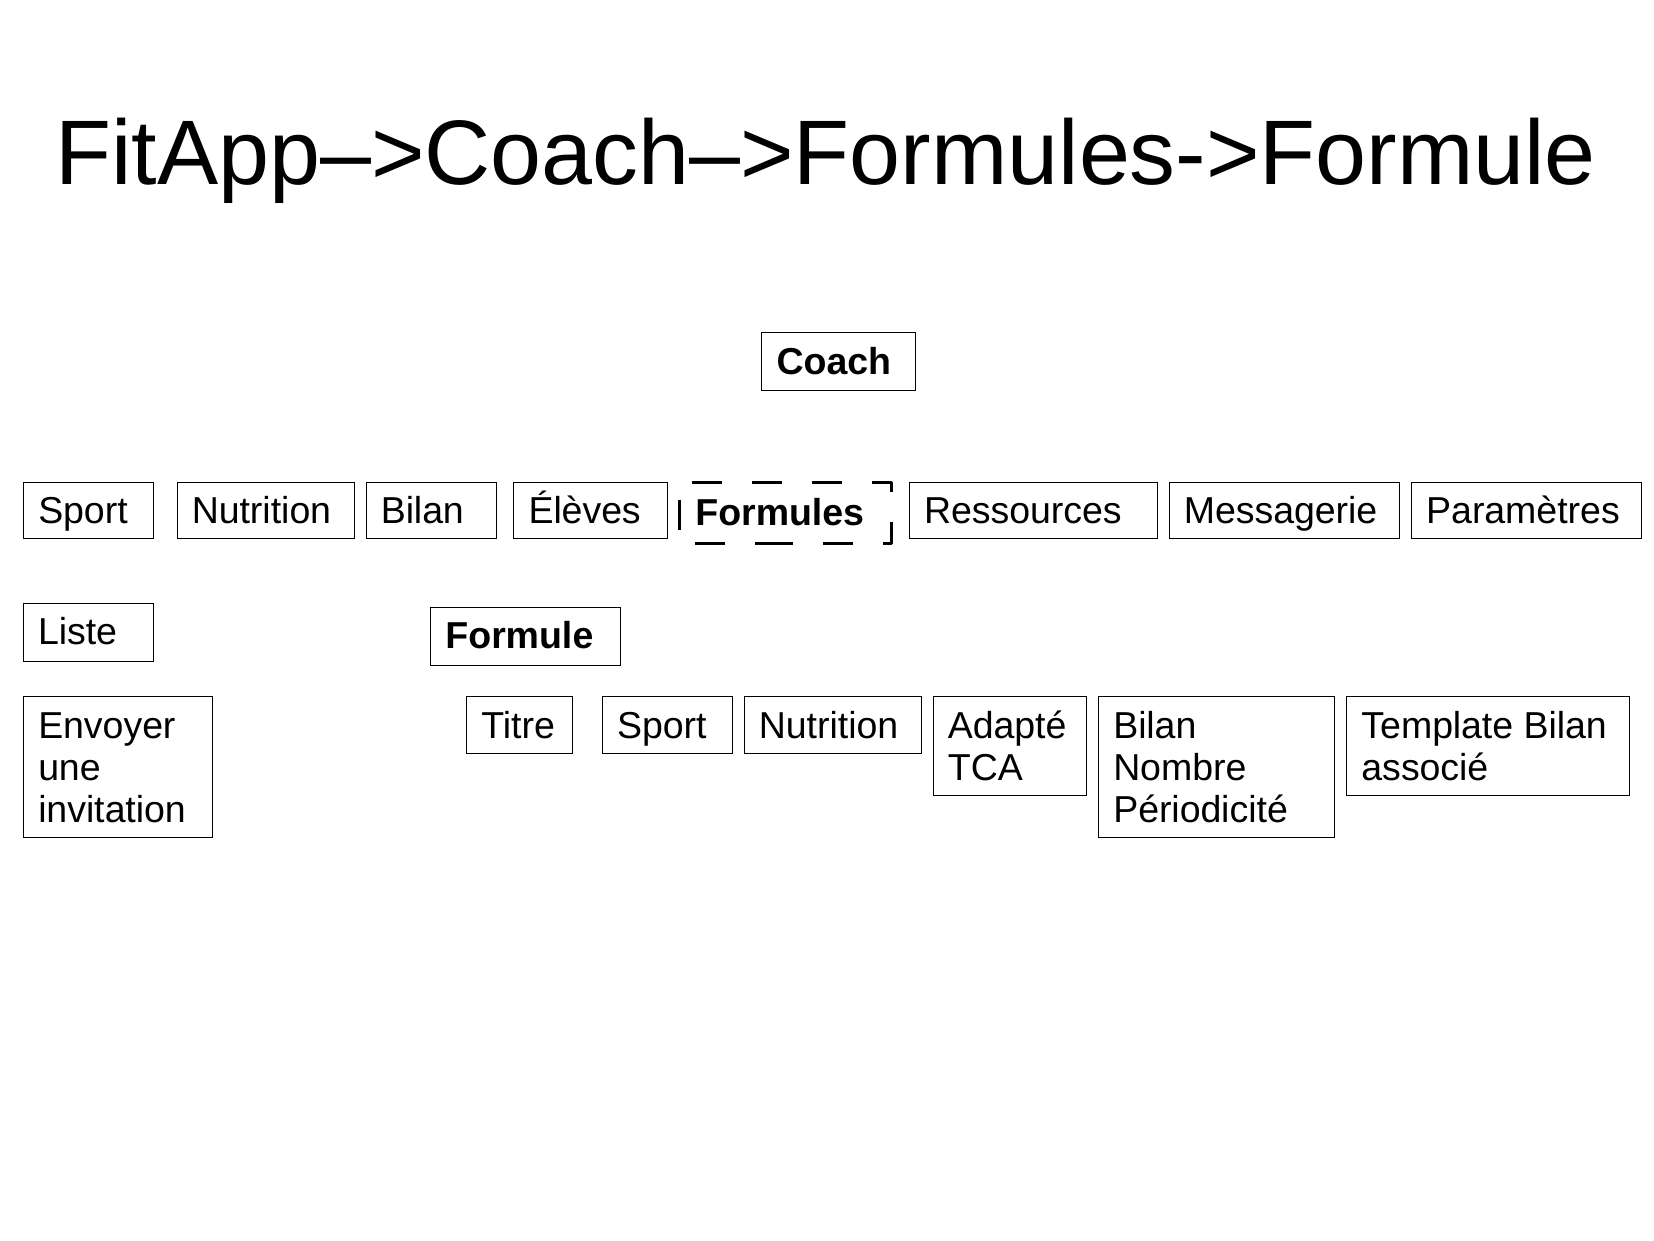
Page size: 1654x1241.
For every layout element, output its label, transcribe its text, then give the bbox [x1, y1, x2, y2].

text_box Envoyer une invitation [23, 696, 213, 838]
text_box Coach [761, 332, 916, 391]
text_box Nutrition [744, 696, 922, 754]
text_box Liste [23, 603, 154, 662]
text_box Messagerie [1169, 482, 1400, 539]
text_box Template Bilan associé [1346, 696, 1630, 796]
text_box Sport [23, 482, 154, 539]
text_box Élèves [513, 482, 668, 539]
text_box Bilan Nombre Périodicité [1098, 696, 1335, 838]
text_box Titre [466, 696, 573, 754]
text_box Formule [430, 607, 621, 666]
text_box Bilan [366, 482, 497, 539]
text_box Formules [679, 482, 892, 544]
text_box Adapté TCA [933, 696, 1087, 796]
text_box Paramètres [1411, 482, 1642, 539]
text_box Ressources [909, 482, 1158, 539]
title FitApp–>Coach–>Formules->Formule [11, 49, 1642, 257]
text_box Sport [602, 696, 733, 754]
text_box Nutrition [177, 482, 355, 539]
